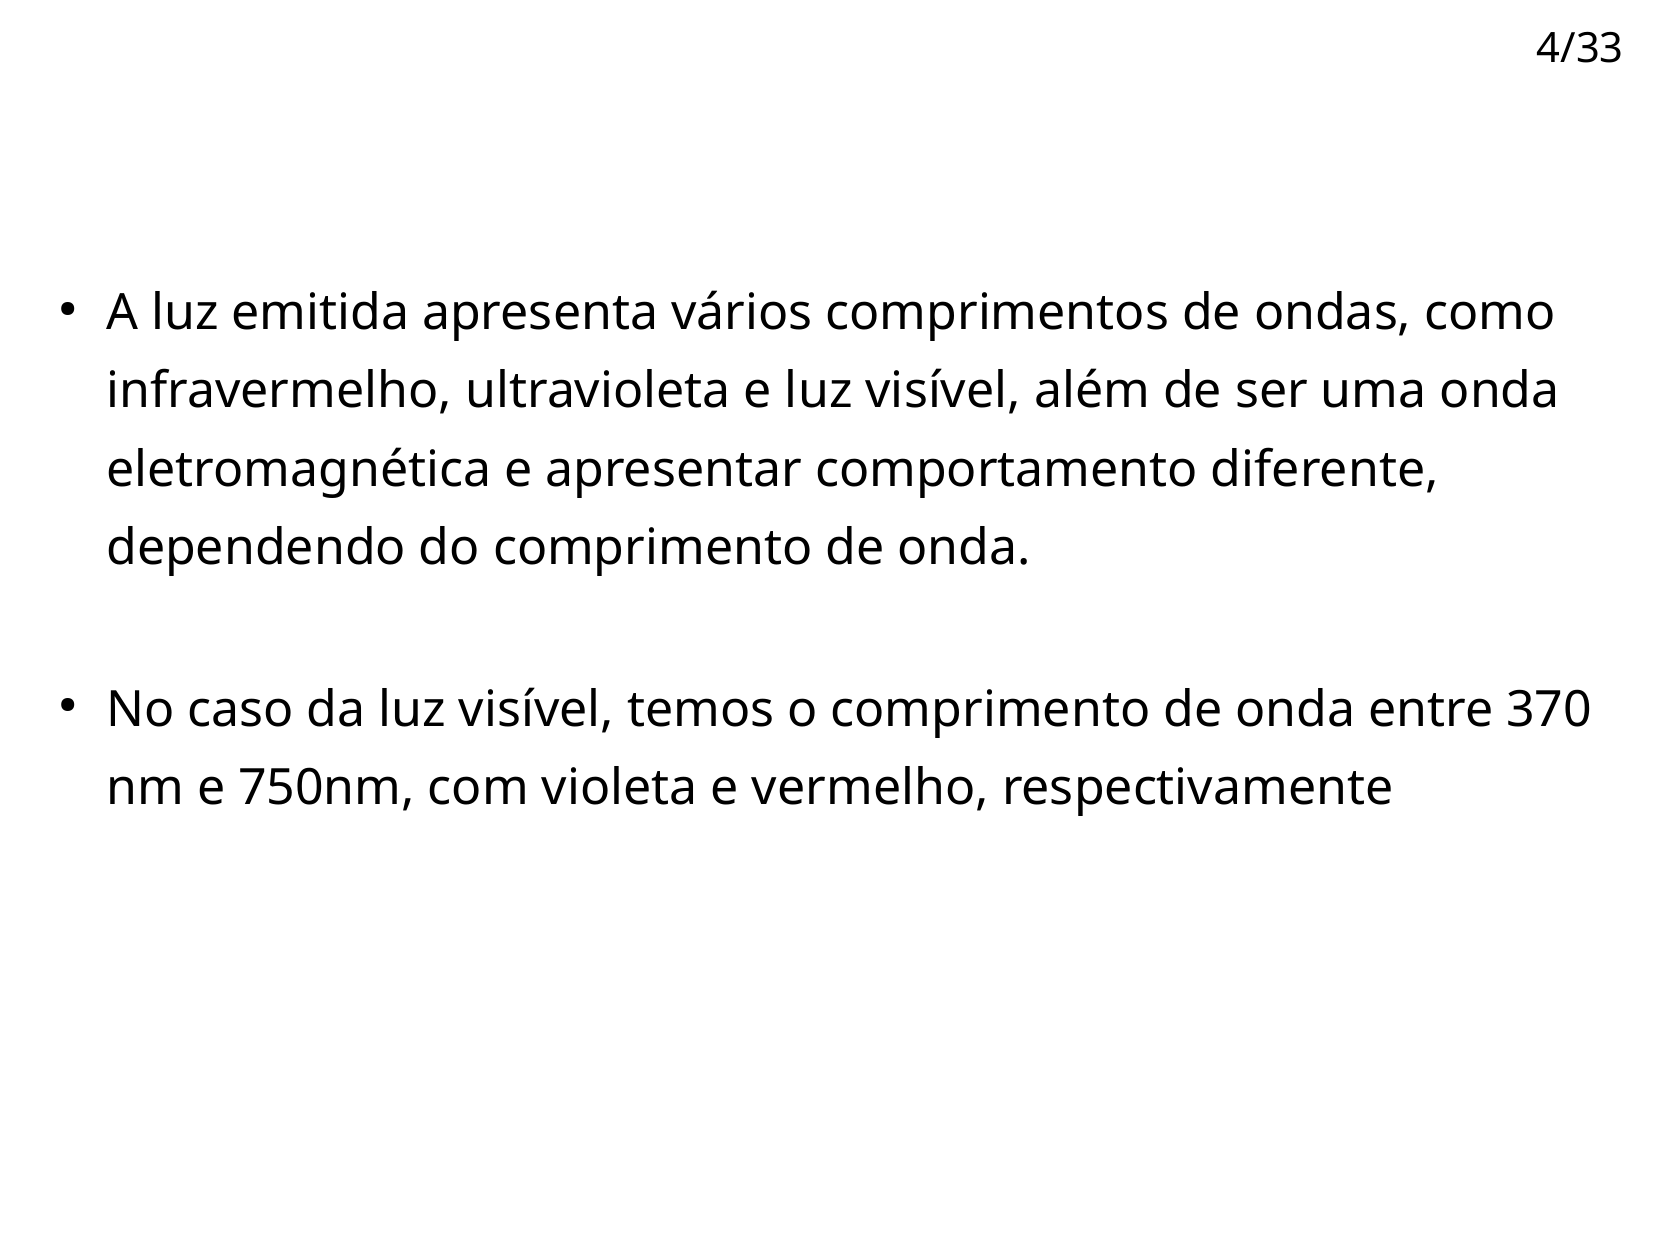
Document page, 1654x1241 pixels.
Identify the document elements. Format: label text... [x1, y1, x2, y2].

list A luz emitida apresenta vários comprimentos de ondas, como infravermelho, ultravioleta e luz visível, além de ser uma onda eletromagnética e apresentar comportamento diferente, dependendo do comprimento de onda. No caso da luz visível, temos o comprimento de onda entre 370 nm e 750nm, com violeta e vermelho, respectivamente [59, 265, 1625, 1211]
